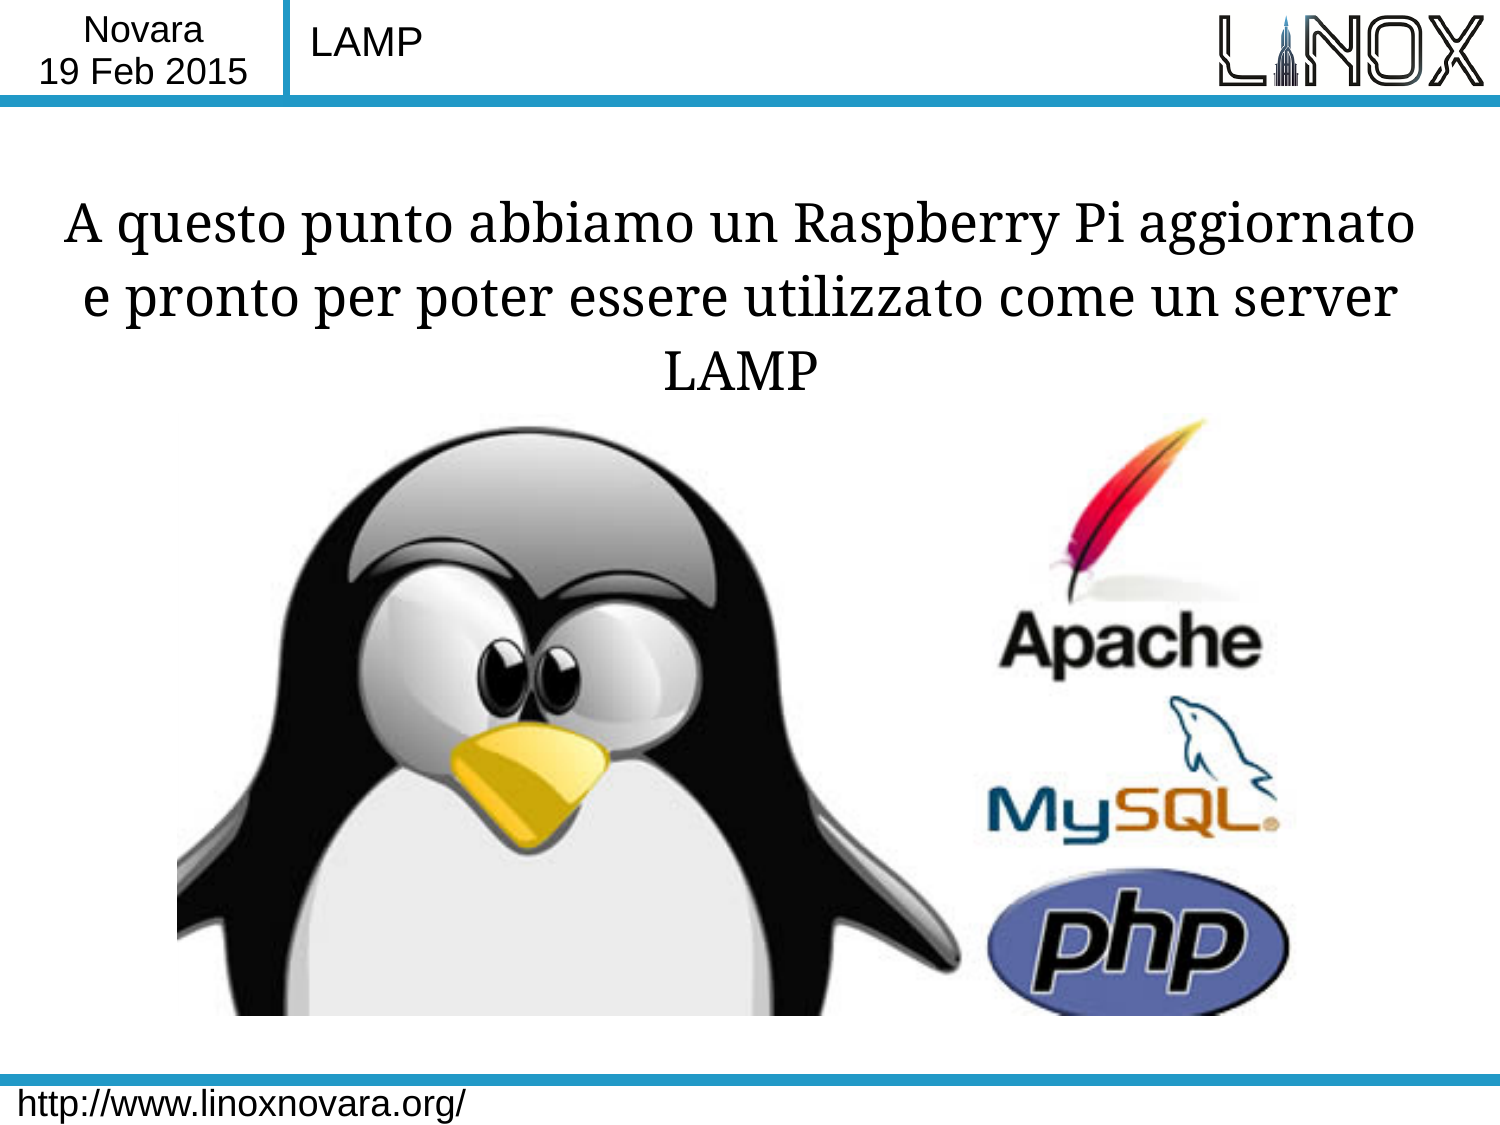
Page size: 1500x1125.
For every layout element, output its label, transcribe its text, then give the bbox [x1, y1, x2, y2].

list LAMP [295, 11, 1321, 87]
picture [0, 0, 1500, 107]
picture [0, 1074, 1500, 1086]
picture [177, 413, 1311, 1016]
text_box A questo punto abbiamo un Raspberry Pi aggiornato e pronto per poter essere utilizzato come un server LAMP [47, 177, 1436, 377]
